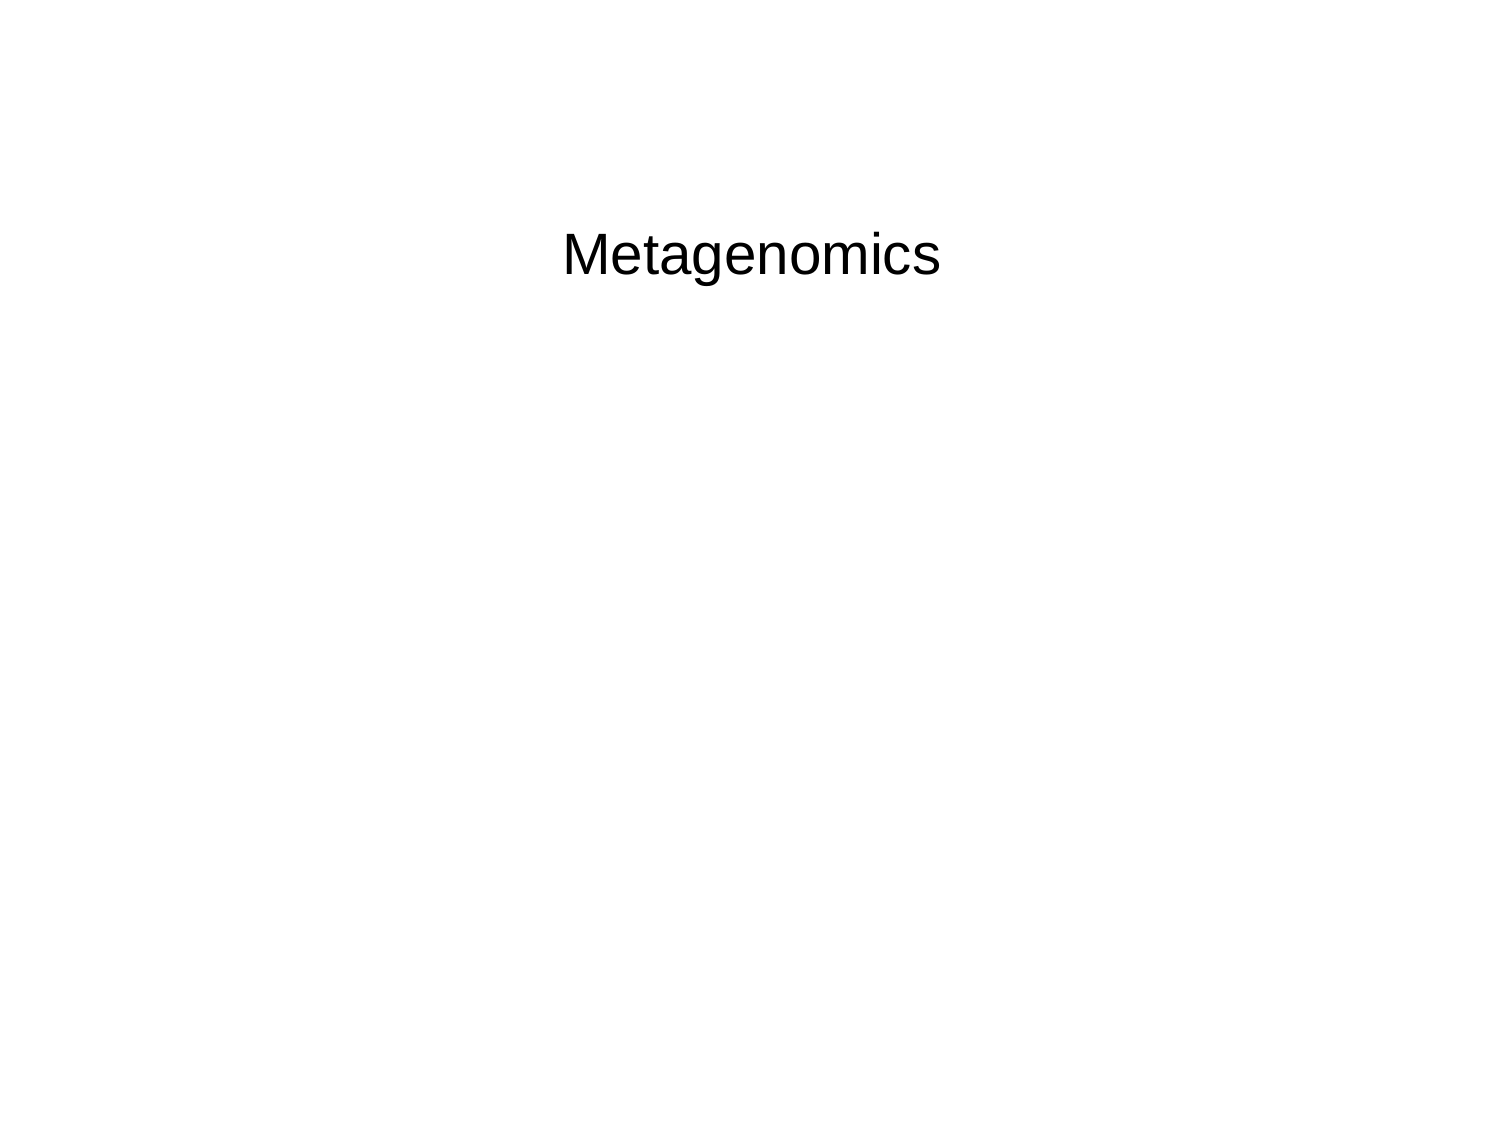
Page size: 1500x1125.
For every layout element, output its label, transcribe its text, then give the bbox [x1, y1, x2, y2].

subtitle Metagenomics [19, 9, 1485, 1072]
